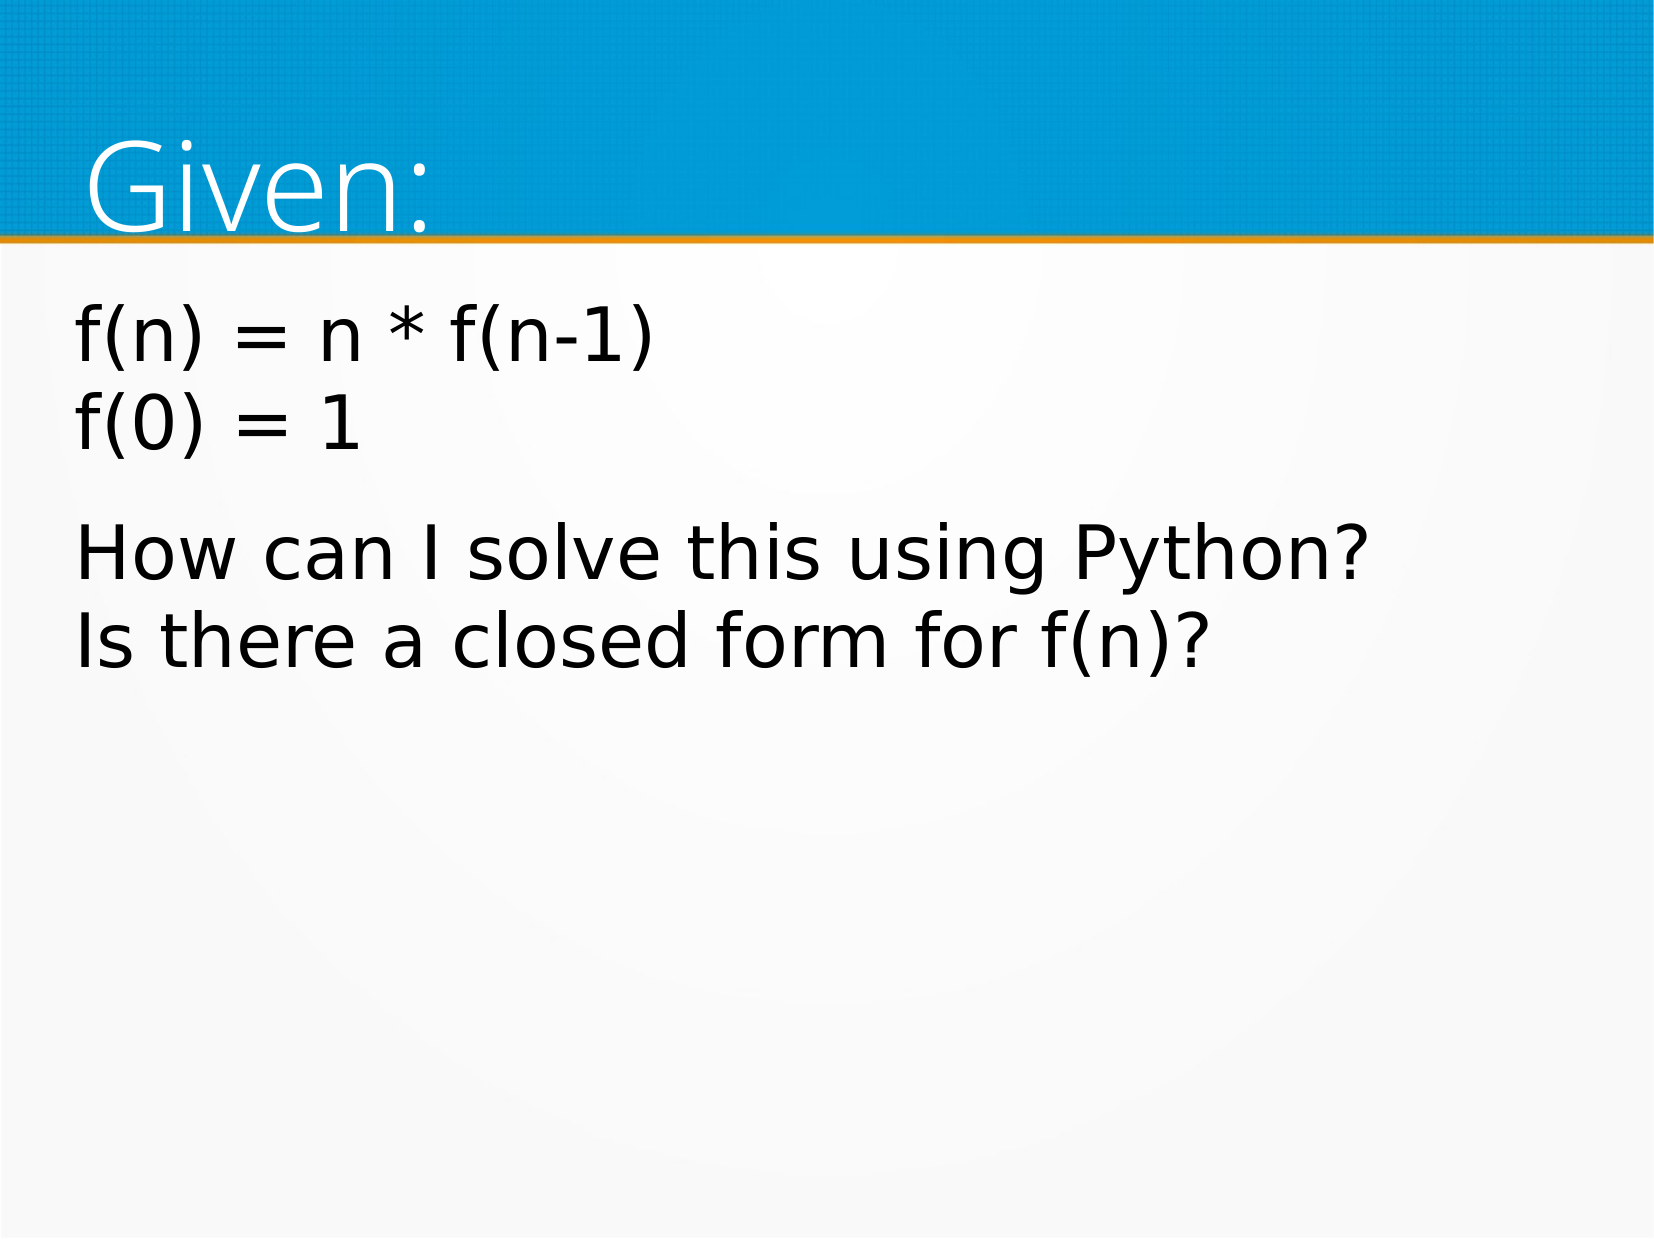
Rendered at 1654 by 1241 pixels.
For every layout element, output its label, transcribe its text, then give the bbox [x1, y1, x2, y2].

title Given: [82, 49, 1571, 257]
picture [0, 233, 1654, 1241]
text_box f(n) = n * f(n-1) f(0) = 1 How can I solve this using Python? Is there a closed form for f(n)? [60, 285, 1516, 693]
